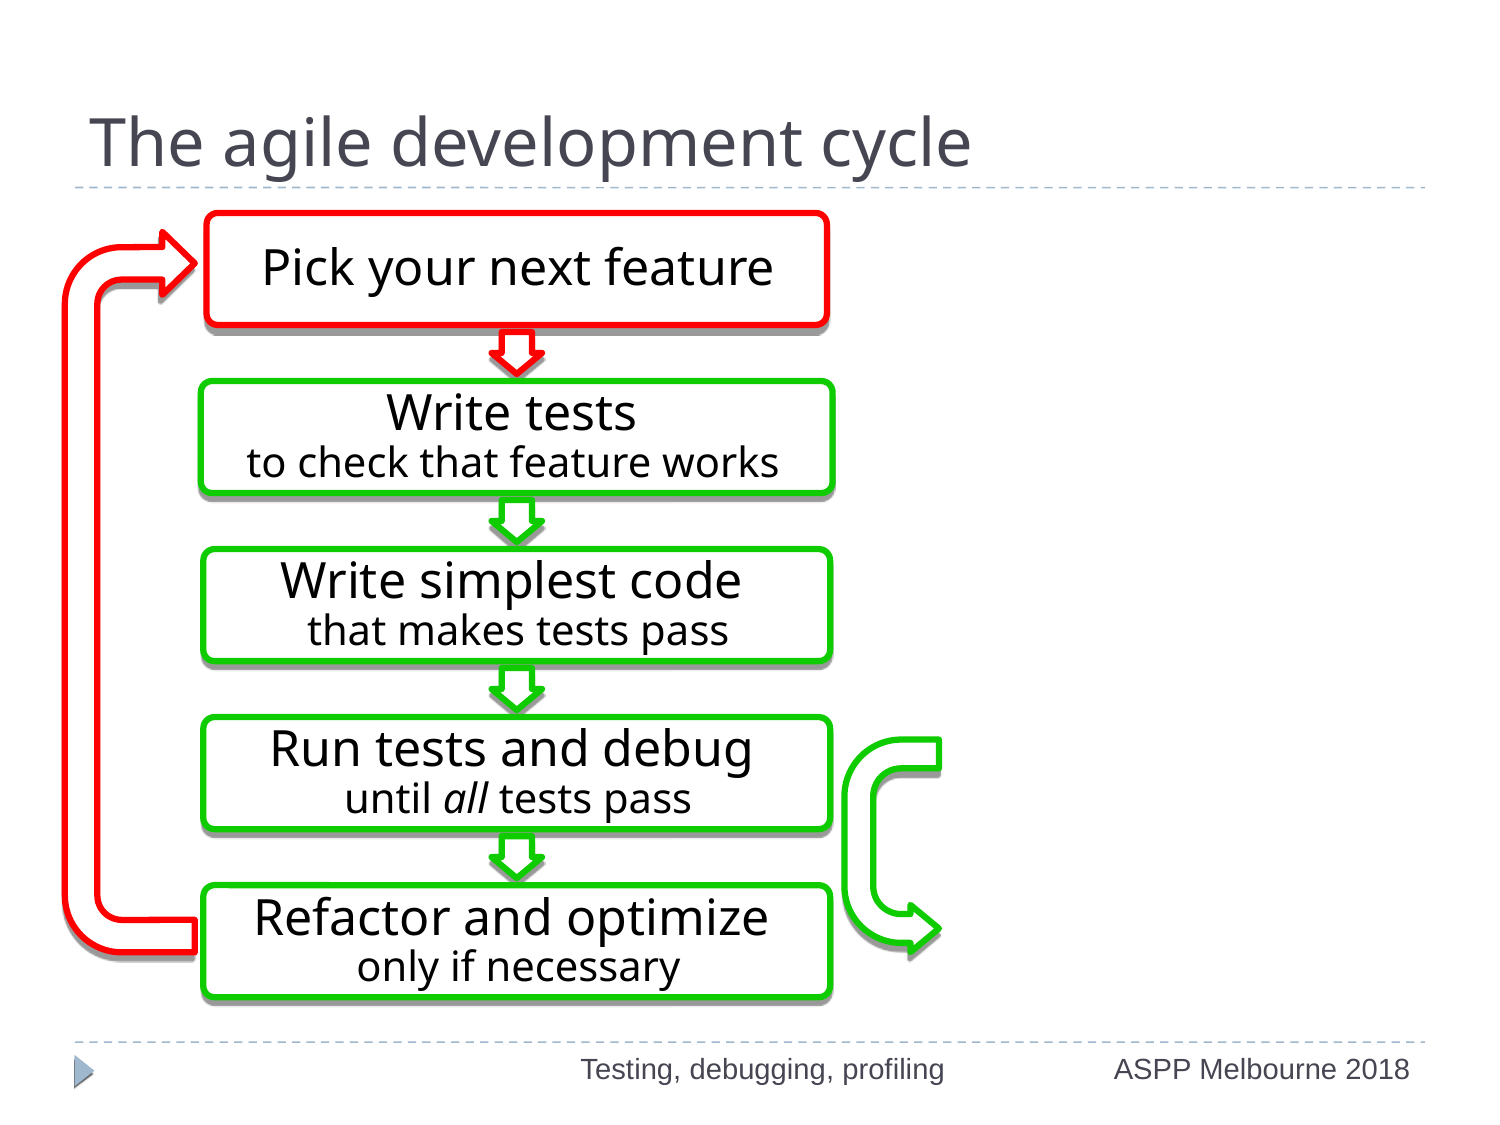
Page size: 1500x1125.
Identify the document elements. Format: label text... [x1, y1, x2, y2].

text_box Write tests to check that feature works [200, 380, 833, 494]
footer Testing, debugging, profiling [475, 1042, 1051, 1103]
text_box [491, 332, 543, 374]
text_box Pick your next feature [206, 212, 827, 325]
text_box [491, 500, 543, 543]
text_box Refactor and optimize only if necessary [203, 885, 831, 998]
text_box Write simplest code that makes tests pass [203, 549, 831, 662]
text_box [844, 739, 939, 953]
text_box [491, 668, 543, 711]
text_box Run tests and debug until all tests pass [203, 717, 831, 830]
text_box [491, 836, 543, 879]
slide_number ASPP Melbourne 2018 [1051, 1042, 1426, 1103]
text_box [64, 231, 195, 953]
title The agile development cycle [75, 37, 1425, 188]
